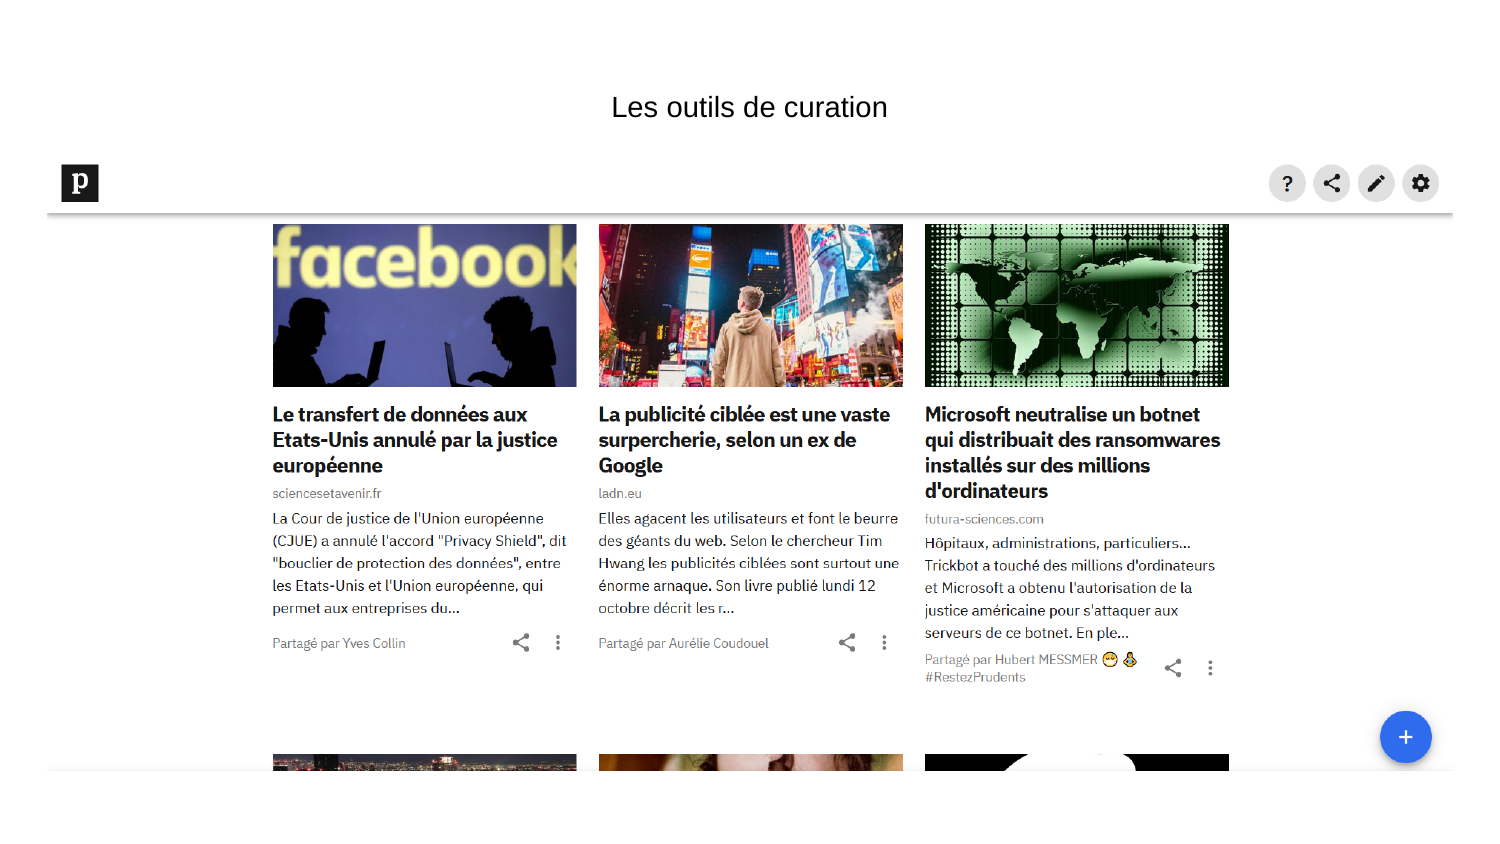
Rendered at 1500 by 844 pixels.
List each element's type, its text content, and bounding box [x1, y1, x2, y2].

picture [47, 153, 1453, 771]
title Les outils de curation [51, 72, 1449, 153]
